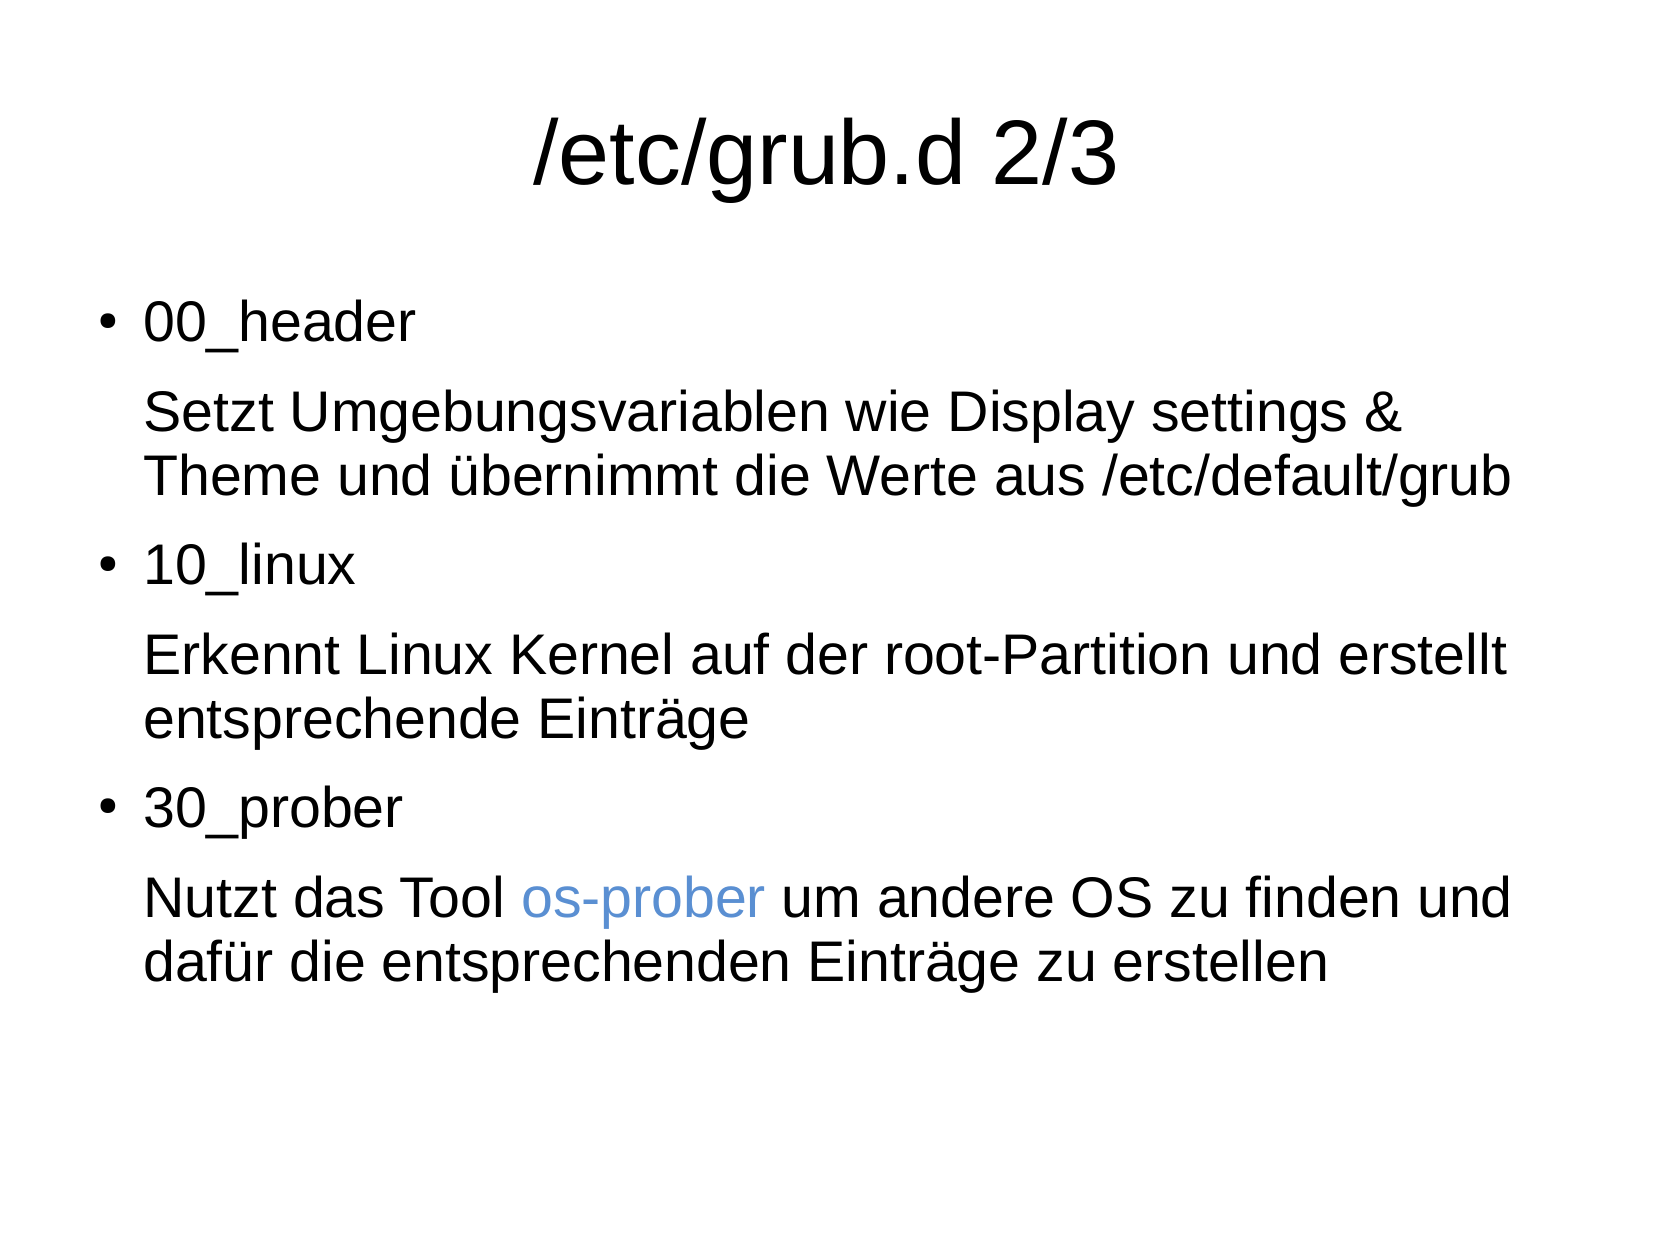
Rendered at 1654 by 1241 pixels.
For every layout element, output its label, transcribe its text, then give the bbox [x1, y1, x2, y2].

title /etc/grub.d 2/3 [82, 49, 1571, 257]
list 00_header Setzt Umgebungsvariablen wie Display settings & Theme und übernimmt die Werte aus /etc/default/grub 10_linux Erkennt Linux Kernel auf der root-Partition und erstellt entsprechende Einträge 30_prober Nutzt das Tool os-prober um andere OS zu finden und dafür die entsprechenden Einträge zu erstellen [82, 290, 1571, 1010]
